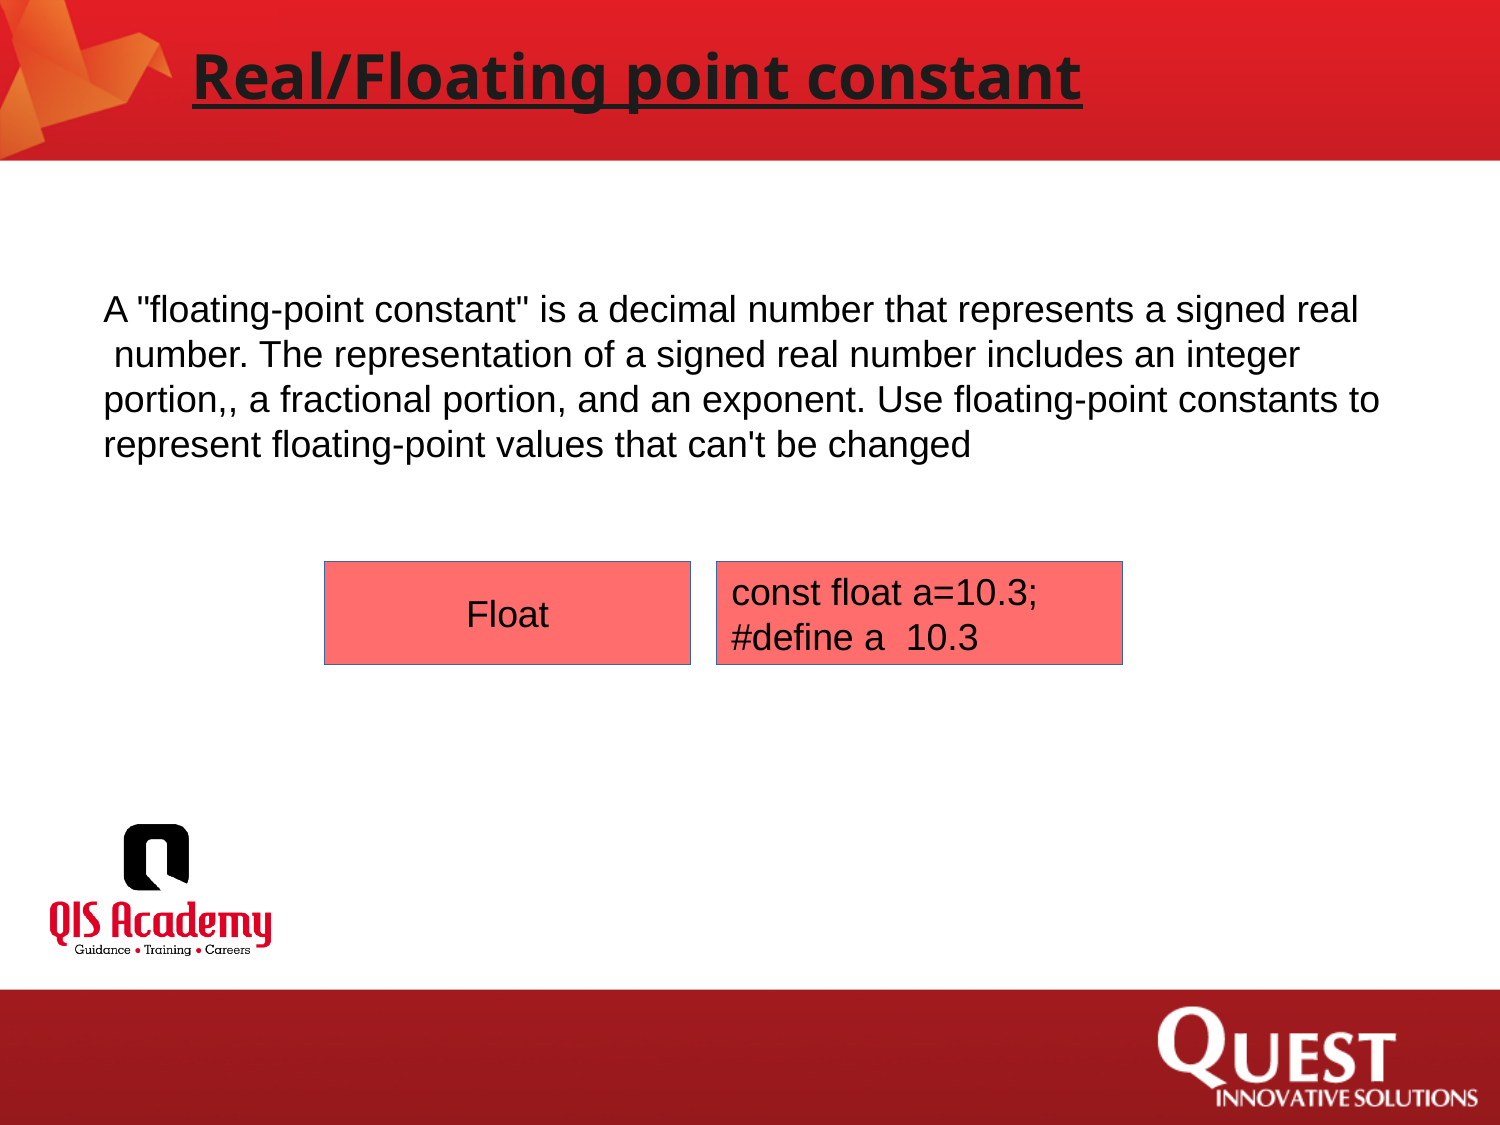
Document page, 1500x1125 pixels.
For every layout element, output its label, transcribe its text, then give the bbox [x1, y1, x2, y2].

title Real/Floating point constant [177, 29, 1500, 223]
text_box A "floating-point constant" is a decimal number that represents a signed real number. The representation of a signed real number includes an integer portion,, a fractional portion, and an exponent. Use floating-point constants to represent floating-point values that can't be changed [88, 277, 1439, 473]
text_box const float a=10.3; #define a 10.3 [716, 561, 1123, 665]
text_box Float [324, 561, 691, 665]
